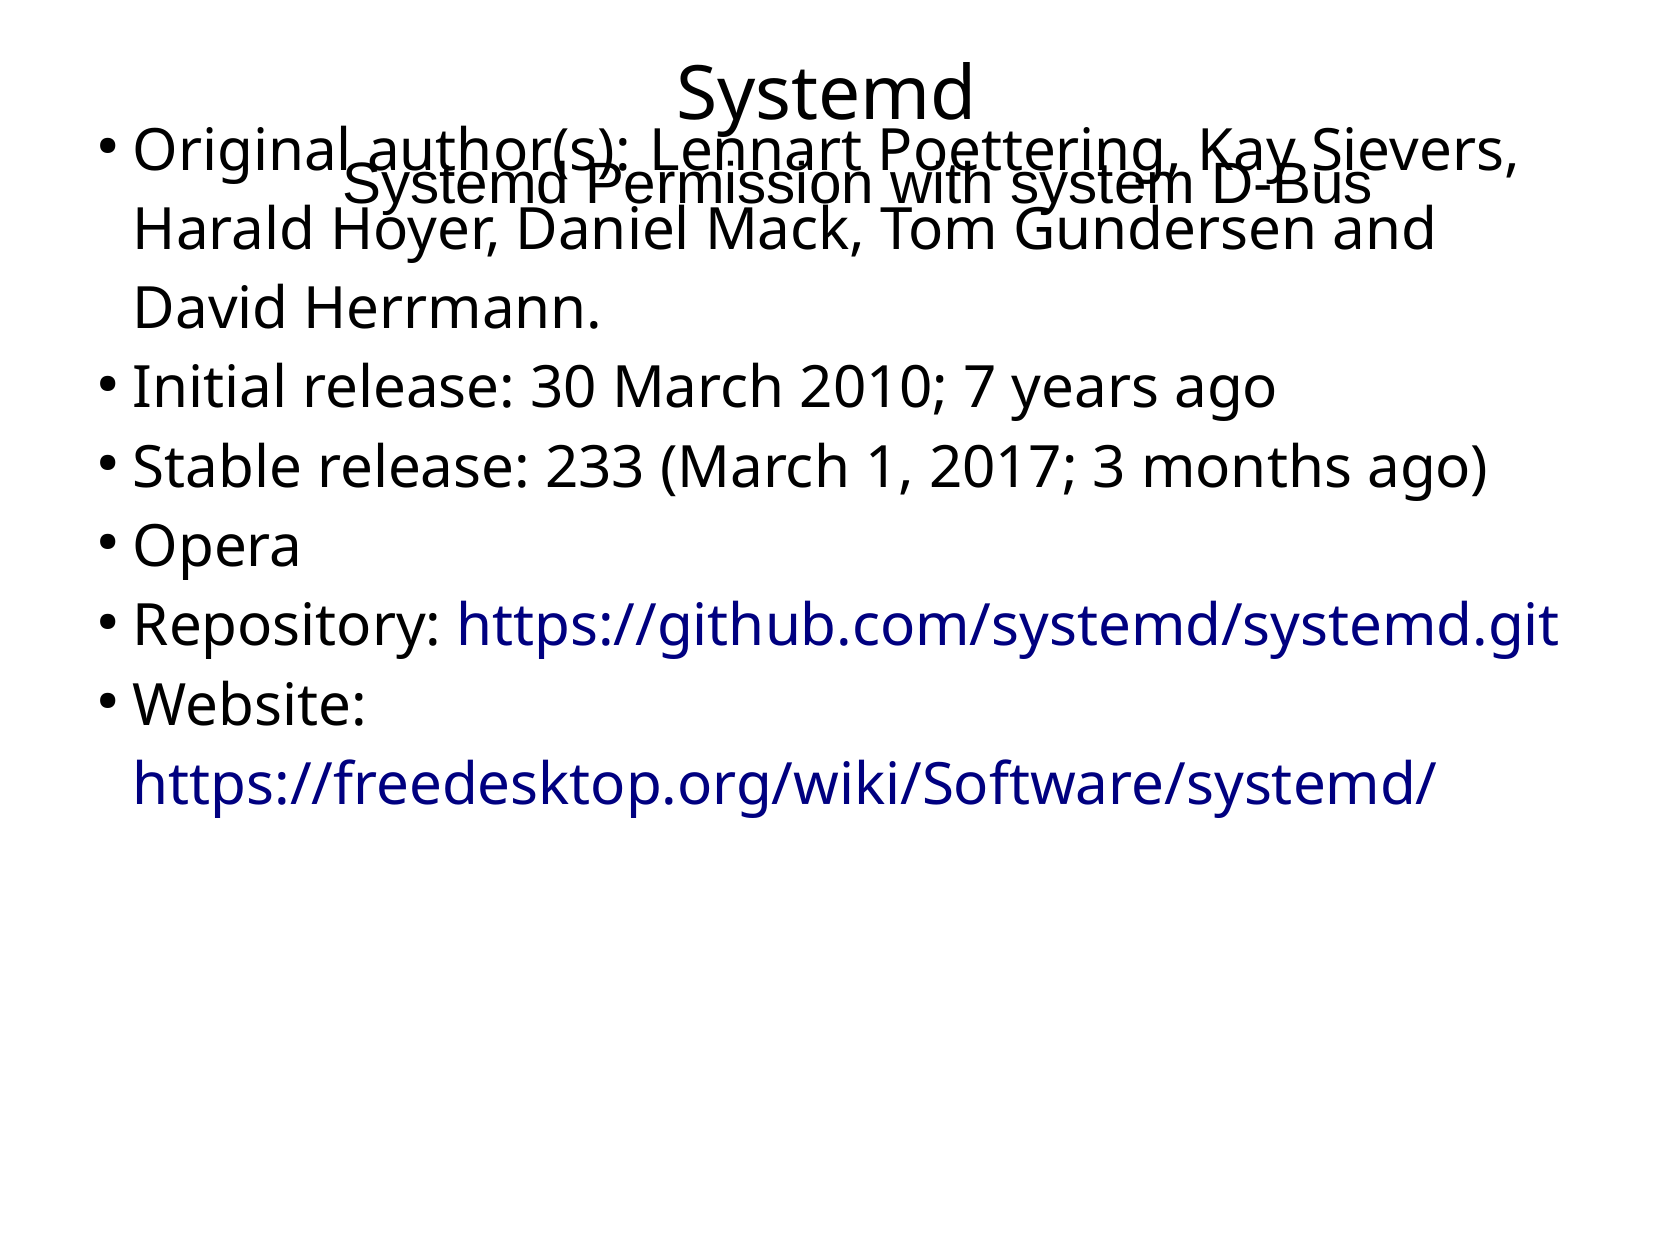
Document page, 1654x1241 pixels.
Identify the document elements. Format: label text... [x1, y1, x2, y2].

title Systemd [82, 48, 1571, 132]
text_box Original author(s): Lennart Poettering, Kay Sievers, Harald Hoyer, Daniel Mack, Tom Gundersen and David Herrmann. Initial release: 30 March 2010; 7 years ago Stable release: 233 (March 1, 2017; 3 months ago) Opera Repository: https://github.com/systemd/systemd.git Website: https://freedesktop.org/wiki/Software/systemd/ [82, 269, 1614, 739]
subtitle Systemd Permission with system D-Bus [141, 132, 168, 166]
subtitle Systemd Permission with system D-Bus [113, 131, 1603, 236]
